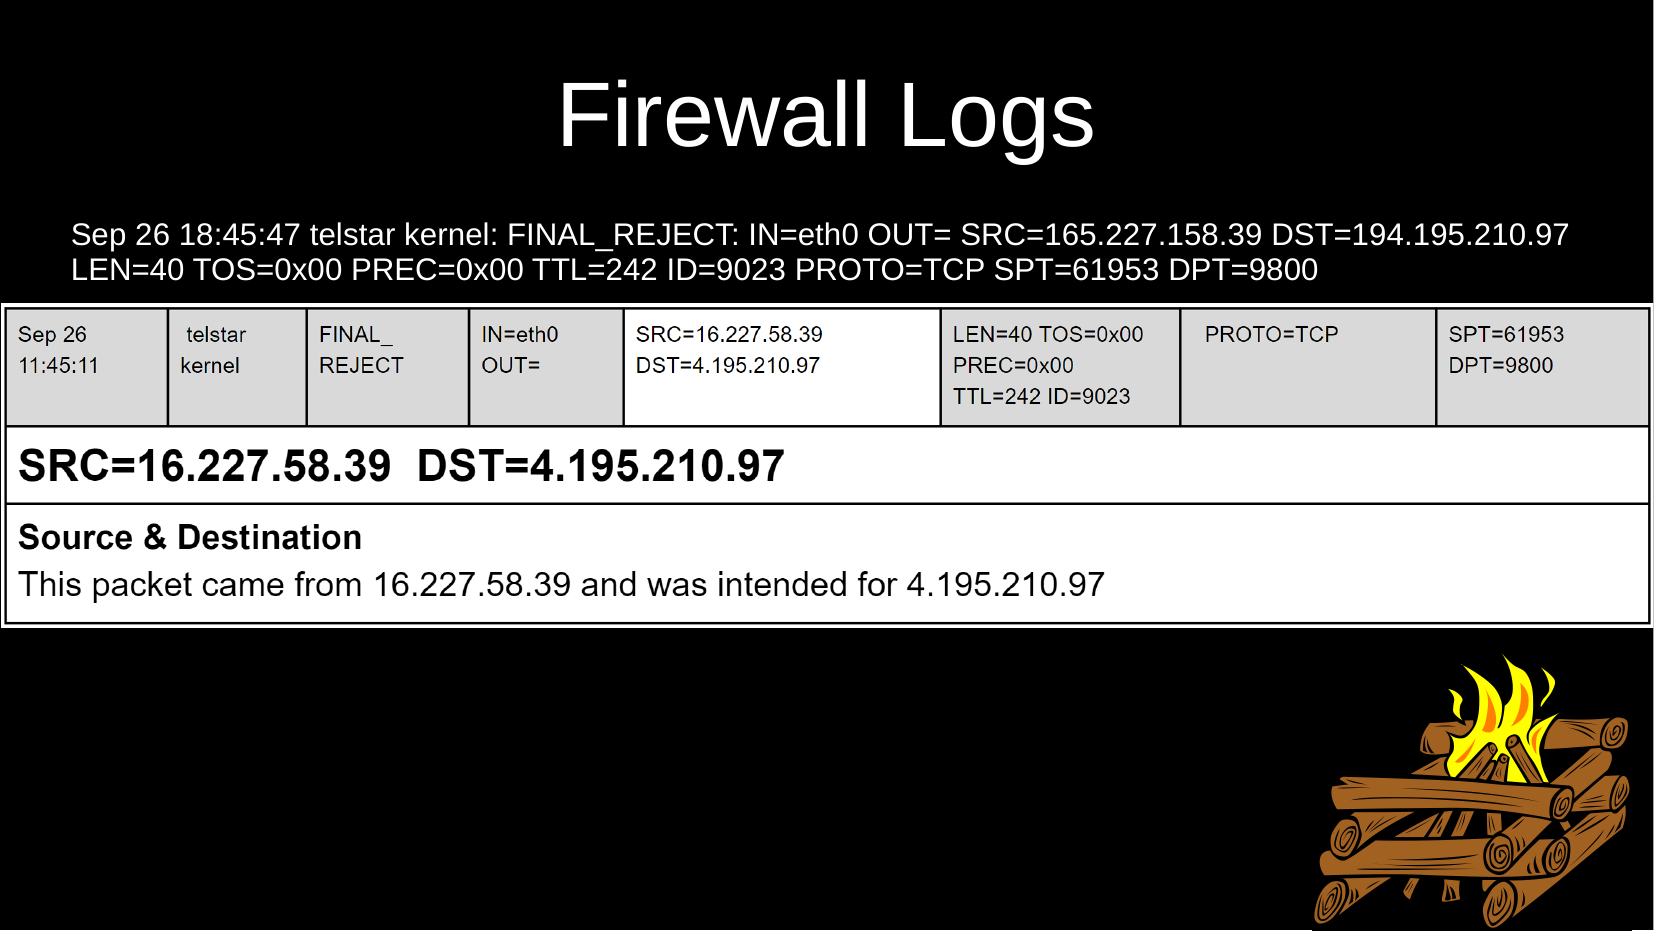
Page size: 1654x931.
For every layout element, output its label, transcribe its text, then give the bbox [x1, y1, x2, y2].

picture [1, 303, 1654, 628]
picture [1312, 638, 1632, 931]
list Sep 26 18:45:47 telstar kernel: FINAL_REJECT: IN=eth0 OUT= SRC=165.227.158.39 DST=194.195.210.97 LEN=40 TOS=0x00 PREC=0x00 TTL=242 ID=9023 PROTO=TCP SPT=61953 DPT=9800 [0, 217, 1651, 758]
title Firewall Logs [82, 37, 1571, 193]
